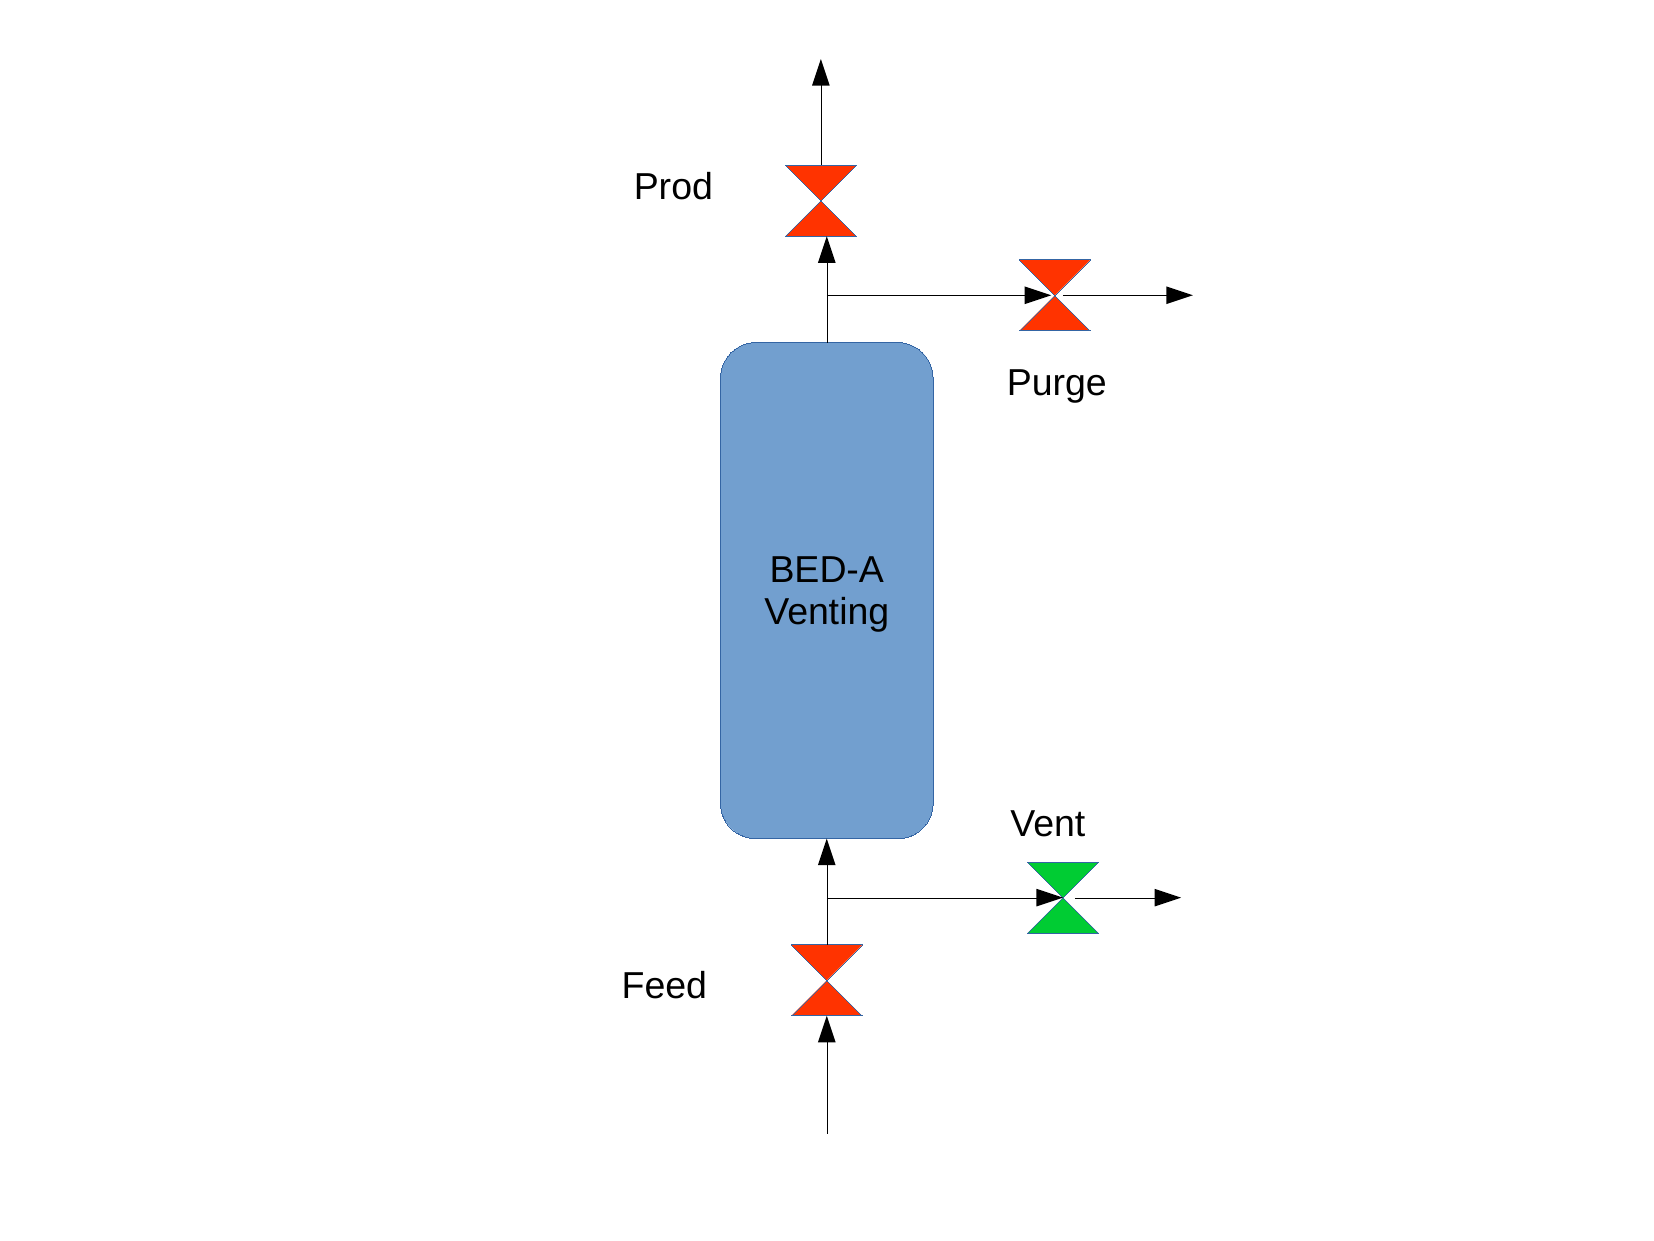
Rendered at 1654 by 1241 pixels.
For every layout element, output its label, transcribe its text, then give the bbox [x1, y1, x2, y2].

text_box Vent [995, 795, 1150, 853]
text_box Feed [606, 956, 761, 1014]
text_box [1027, 862, 1099, 934]
text_box [791, 944, 863, 1016]
text_box [785, 165, 857, 237]
text_box Prod [619, 158, 773, 215]
text_box [1019, 259, 1091, 331]
text_box BED-A Venting [720, 342, 934, 839]
text_box Purge [992, 354, 1146, 412]
